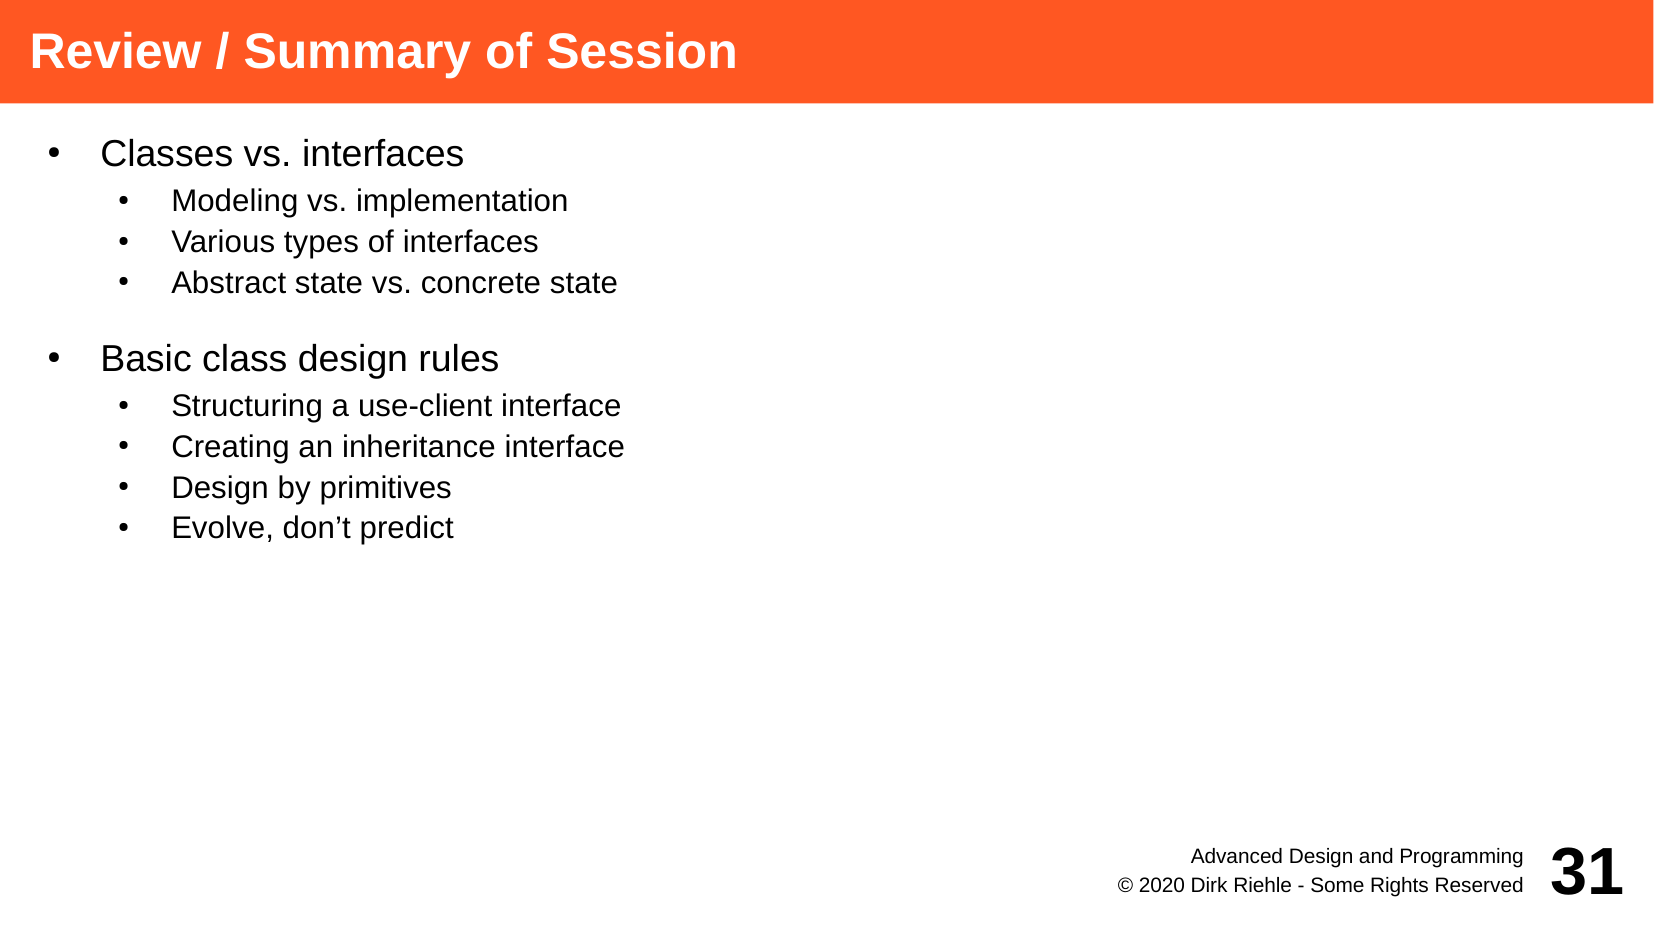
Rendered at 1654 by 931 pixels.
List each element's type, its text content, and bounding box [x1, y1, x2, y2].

list Classes vs. interfaces Modeling vs. implementation Various types of interfaces Abstract state vs. concrete state Basic class design rules Structuring a use-client interface Creating an inheritance interface Design by primitives Evolve, don’t predict [29, 132, 1625, 813]
title Review / Summary of Session [0, 0, 1654, 104]
